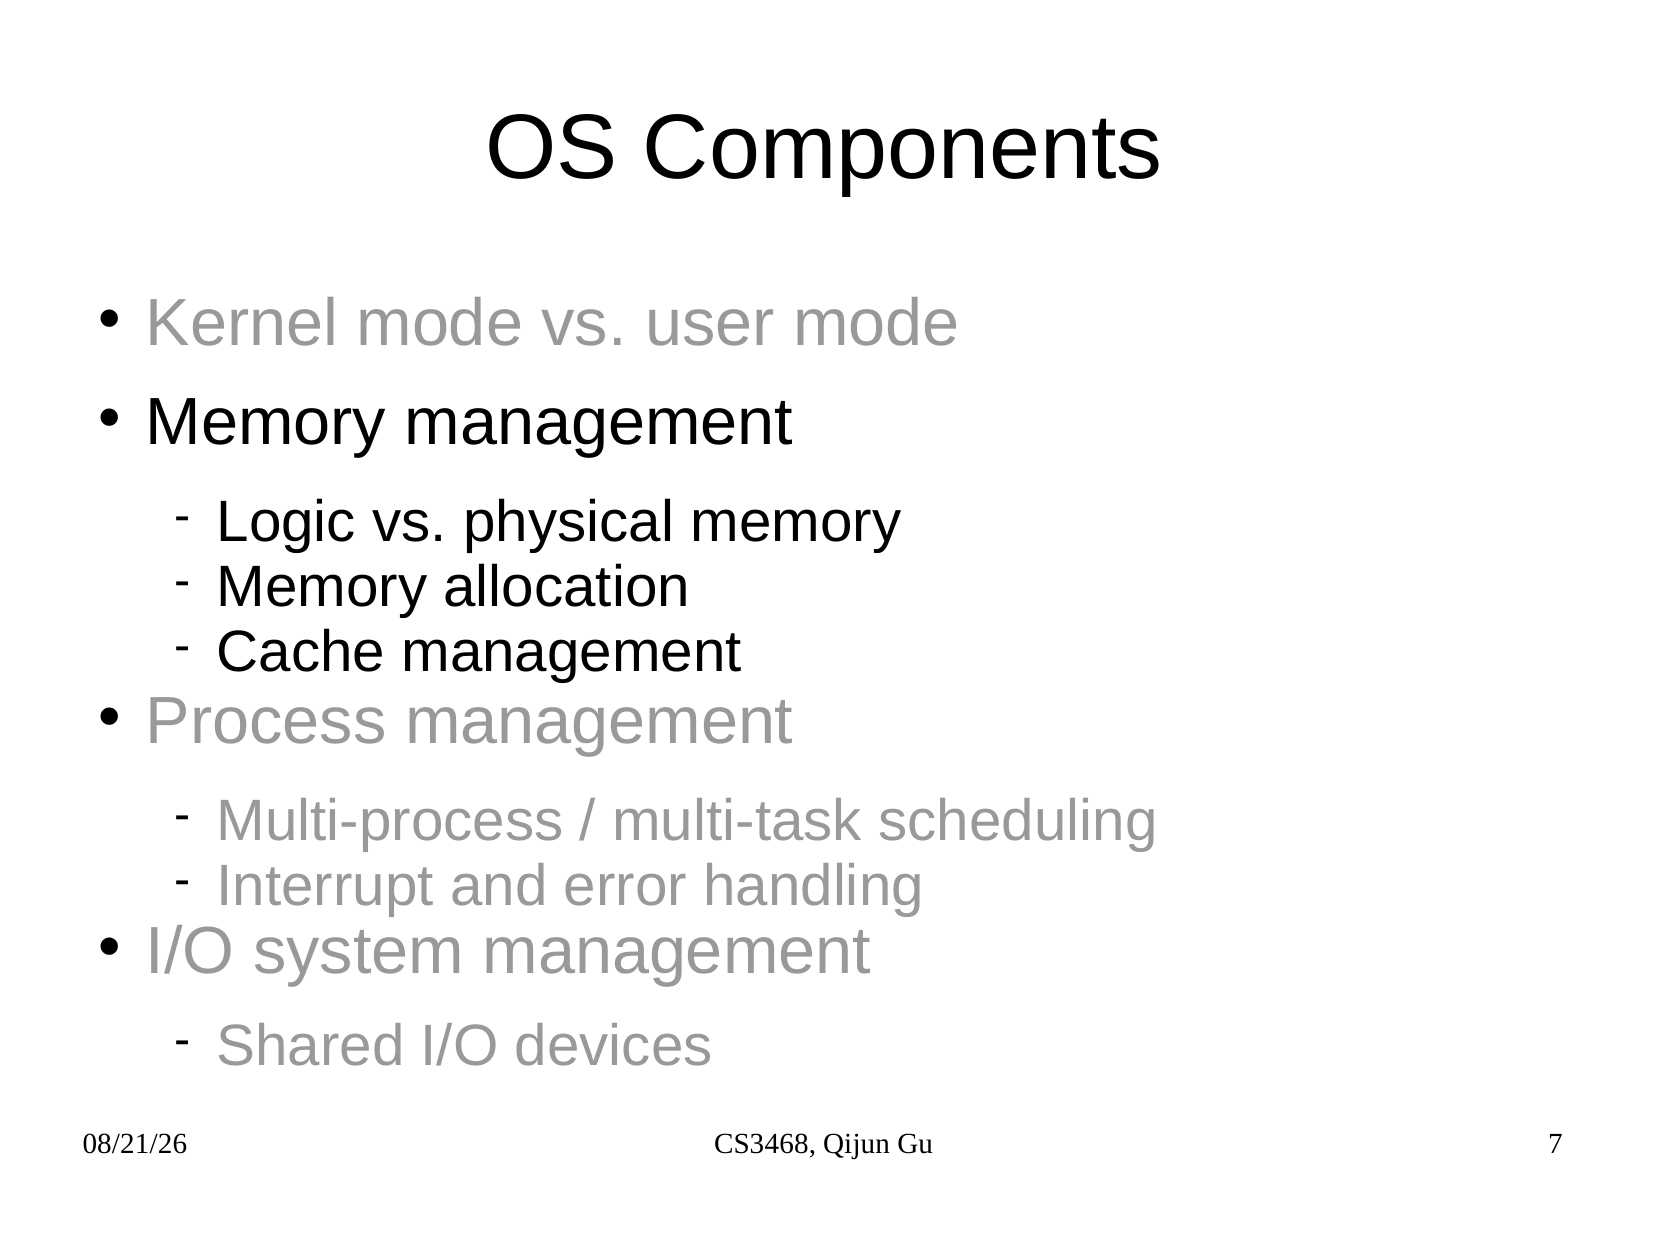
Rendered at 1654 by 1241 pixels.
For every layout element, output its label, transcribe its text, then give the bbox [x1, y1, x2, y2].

title OS Components [82, 56, 1566, 245]
list Kernel mode vs. user mode Memory management Logic vs. physical memory Memory allocation Cache management Process management Multi-process / multi-task scheduling Interrupt and error handling I/O system management Shared I/O devices [82, 290, 1566, 1090]
